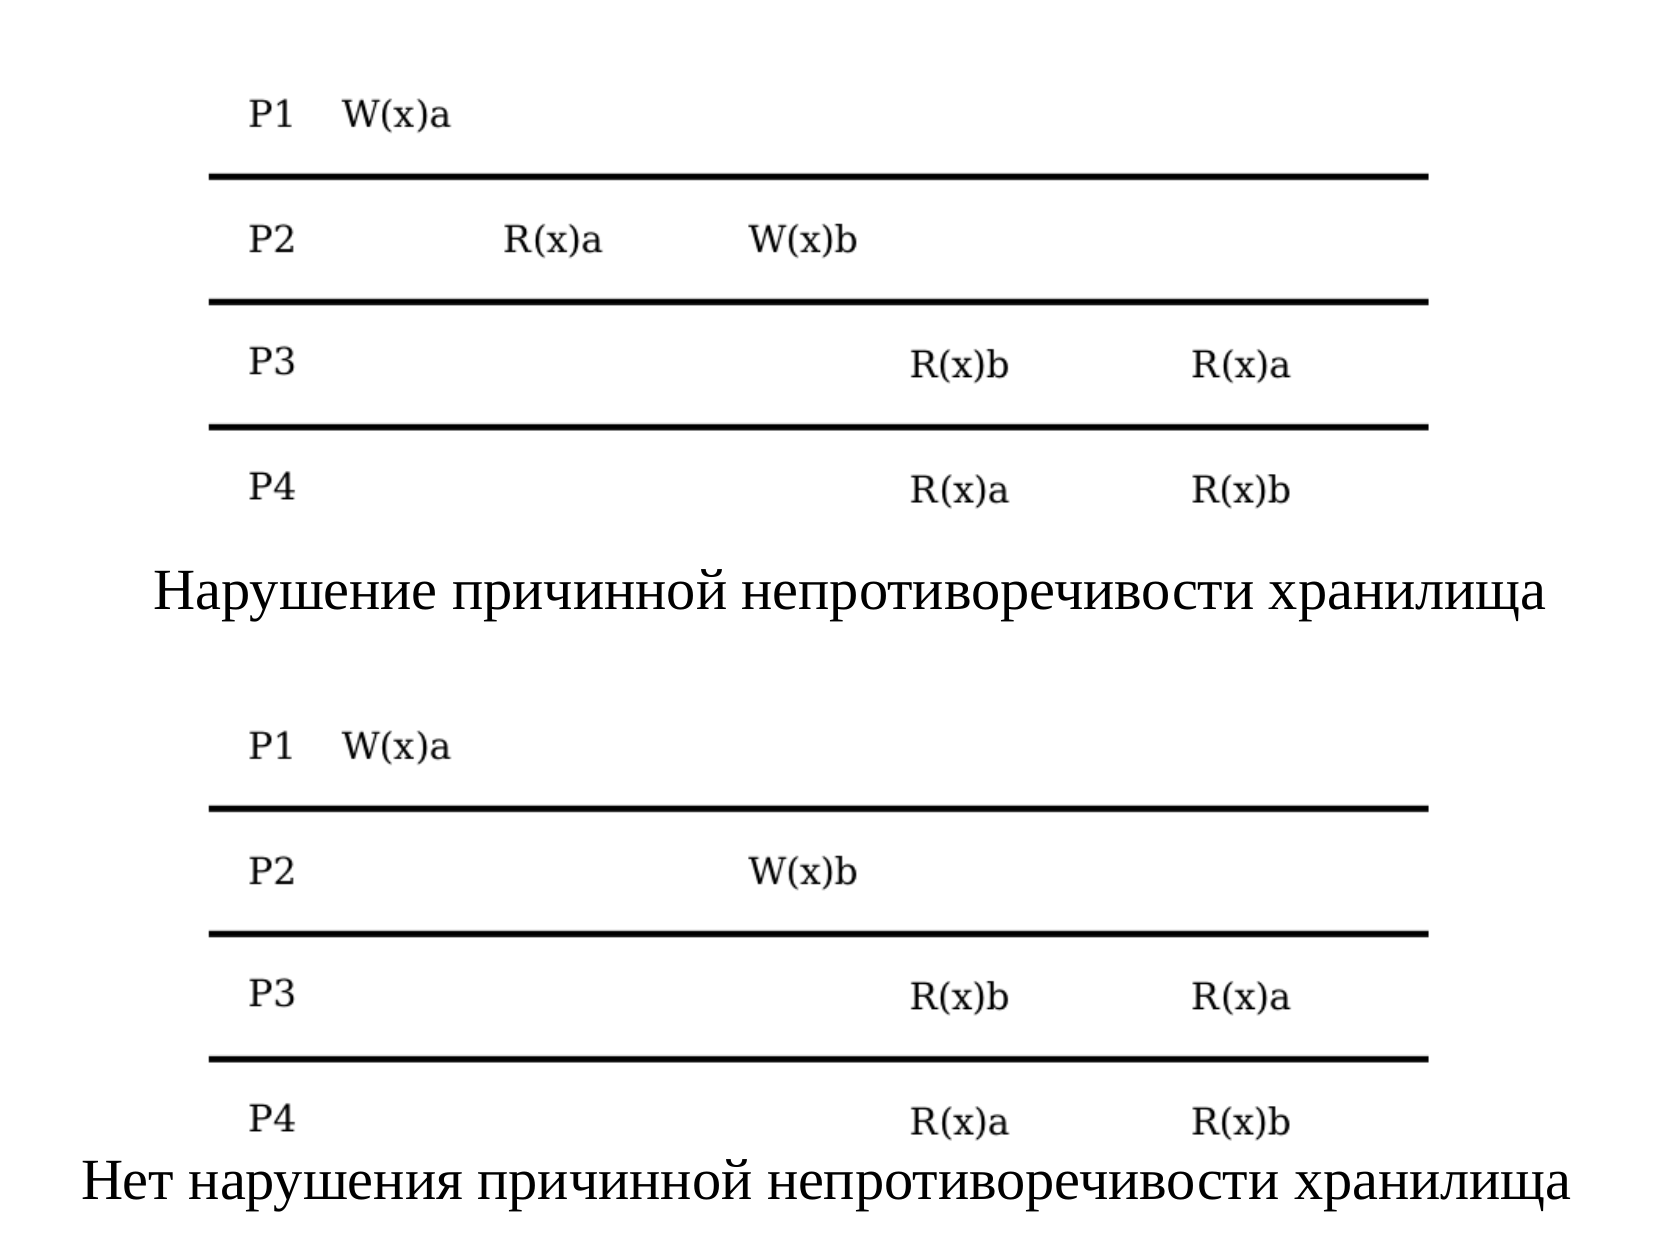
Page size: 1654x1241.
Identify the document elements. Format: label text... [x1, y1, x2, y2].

text_box Нет нарушения причинной непротиворечивости хранилища [0, 1119, 1654, 1241]
picture [206, 88, 1432, 520]
picture [206, 720, 1432, 1152]
text_box Нарушение причинной непротиворечивости хранилища [106, 529, 1595, 650]
